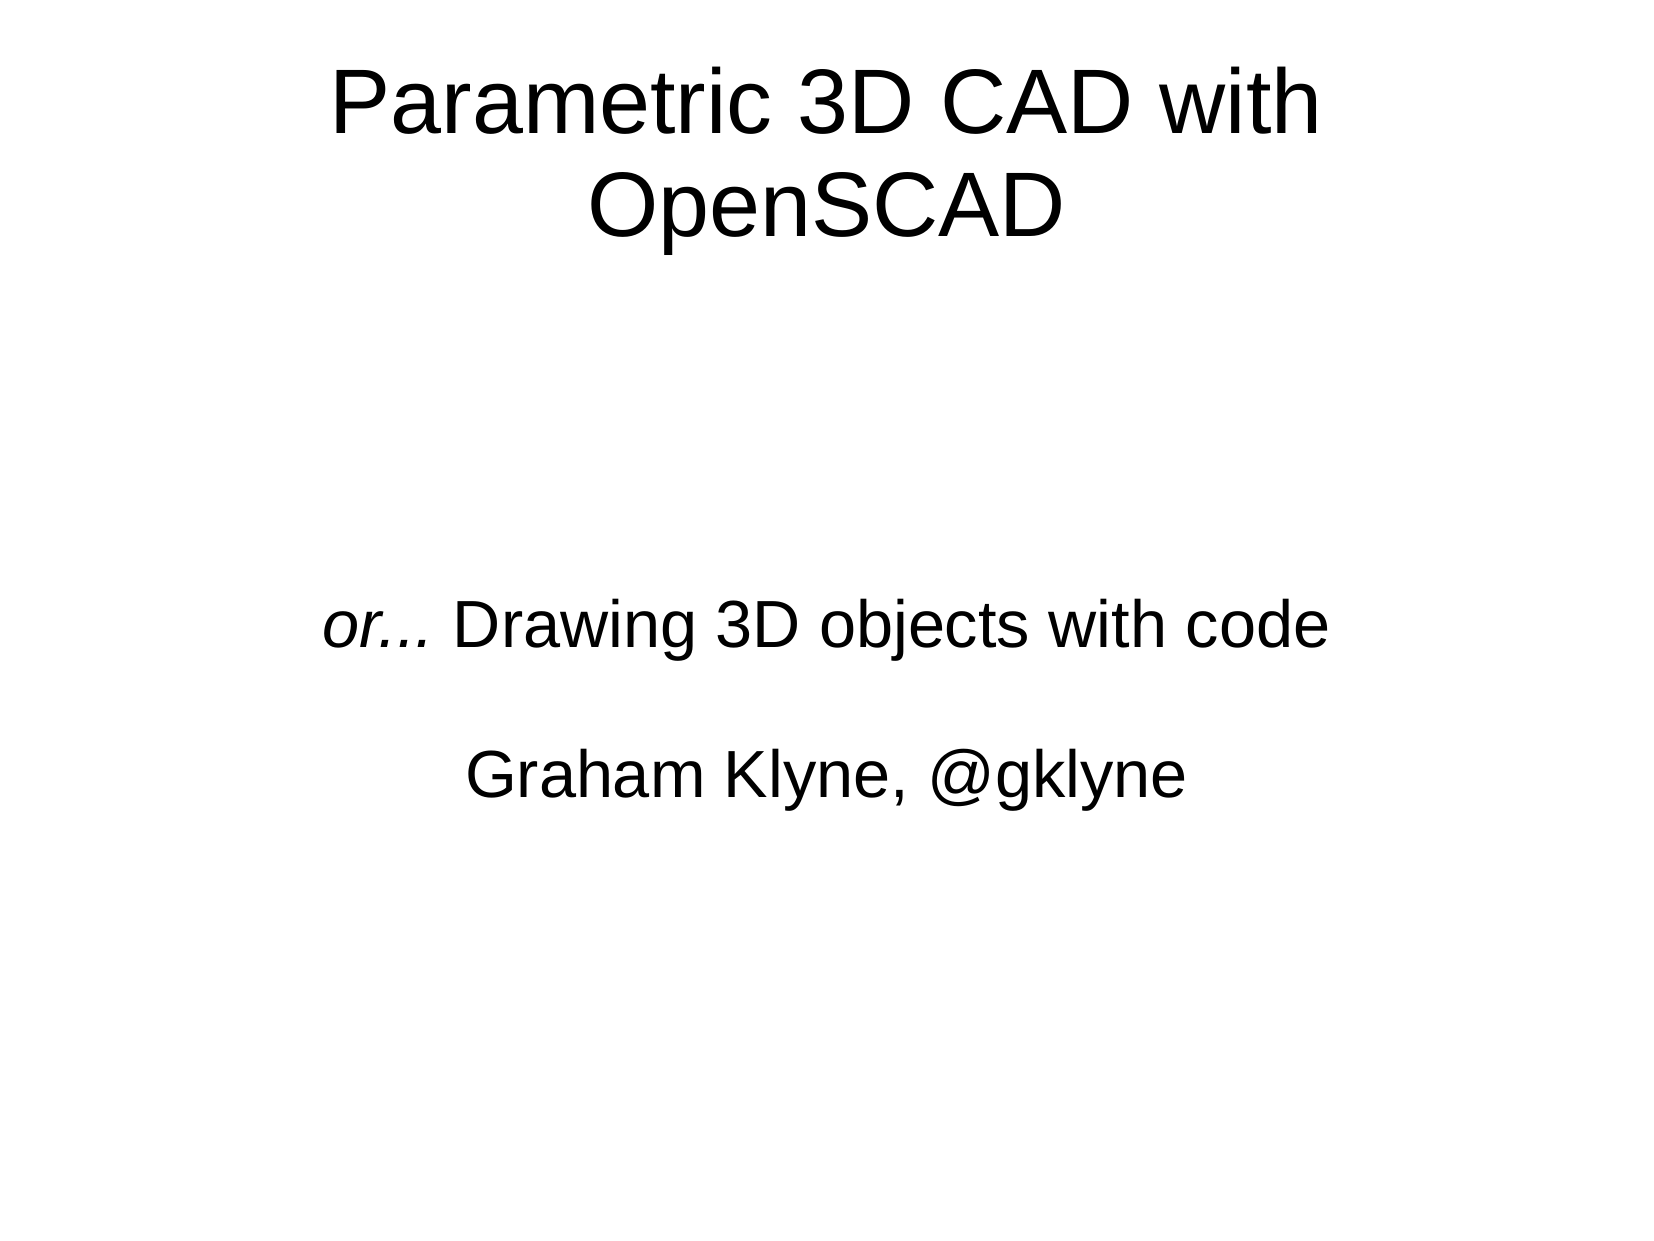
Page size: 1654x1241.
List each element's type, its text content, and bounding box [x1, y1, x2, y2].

subtitle or... Drawing 3D objects with code Graham Klyne, @gklyne [82, 297, 1571, 1102]
title Parametric 3D CAD with OpenSCAD [82, 50, 1571, 256]
